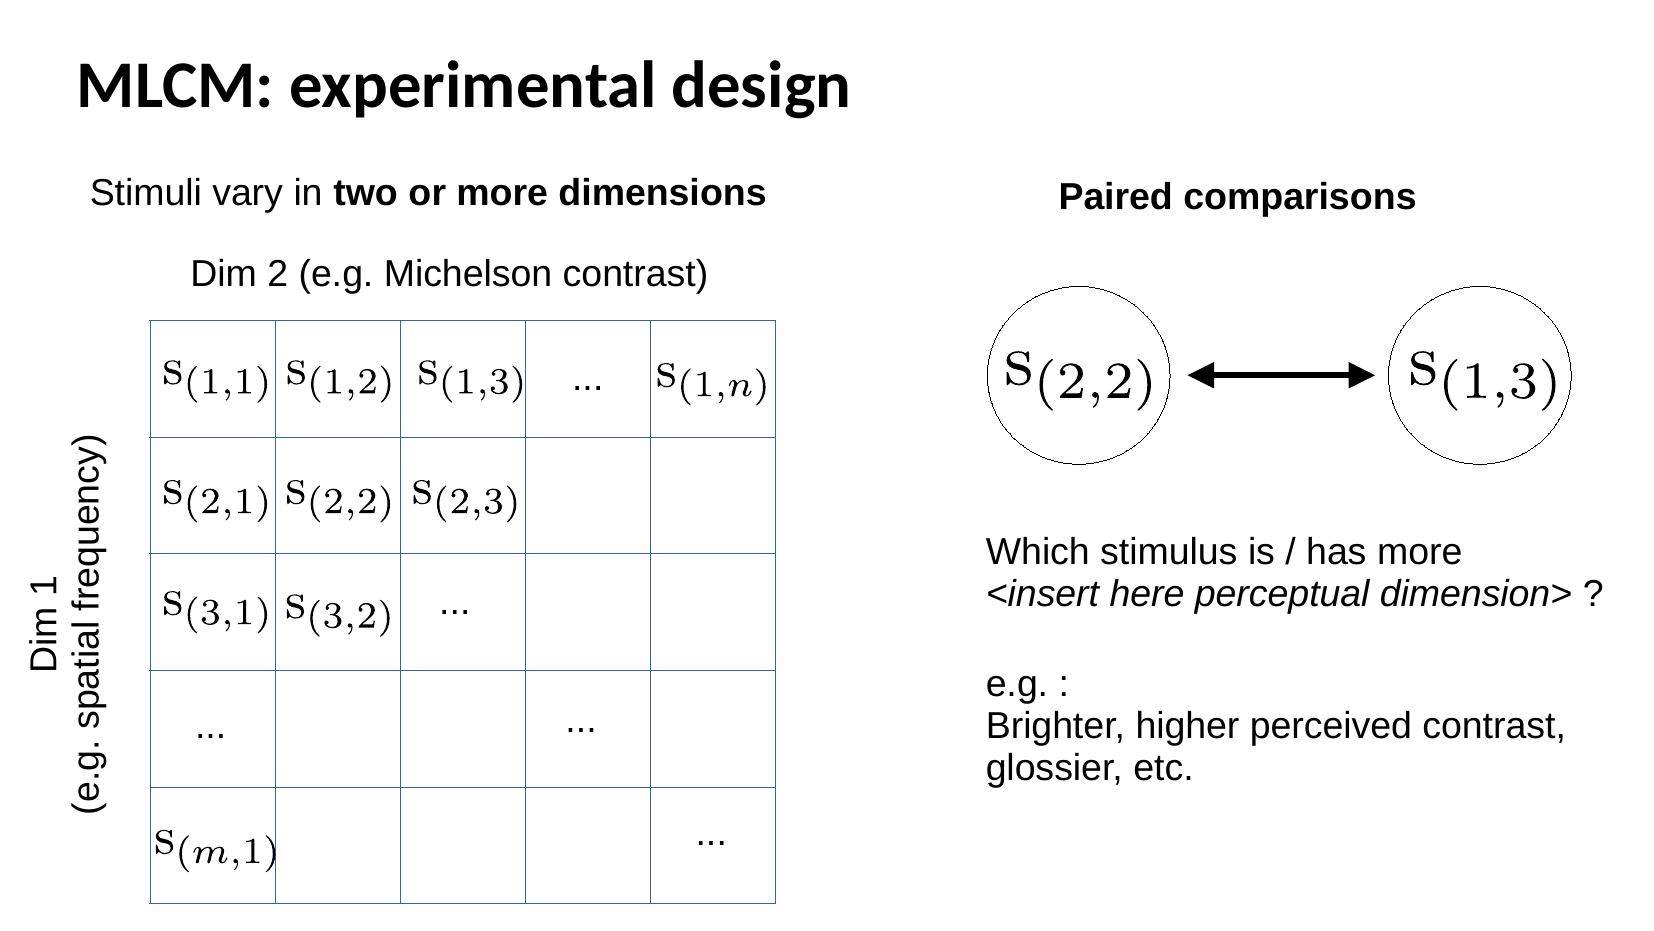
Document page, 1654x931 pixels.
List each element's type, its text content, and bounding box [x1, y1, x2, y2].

title MLCM: experimental design [76, 13, 1565, 169]
text_box ... [180, 697, 293, 768]
text_box [164, 591, 268, 634]
text_box [155, 829, 276, 873]
text_box ... [424, 573, 537, 644]
text_box [1411, 351, 1556, 411]
text_box Which stimulus is / has more <insert here perceptual dimension> ? [971, 522, 1651, 664]
text_box [287, 480, 391, 523]
text_box Dim 2 (e.g. Michelson contrast) [175, 244, 739, 320]
text_box [413, 480, 517, 523]
text_box [287, 360, 391, 403]
text_box ... [550, 691, 664, 762]
text_box e.g. : Brighter, higher perceived contrast, glossier, etc. [971, 655, 1647, 839]
text_box [419, 360, 523, 403]
text_box [670, 363, 766, 406]
text_box Stimuli vary in two or more dimensions [75, 163, 826, 239]
text_box [164, 480, 268, 523]
text_box [1006, 351, 1151, 411]
text_box ... [557, 349, 670, 420]
text_box ... [680, 804, 794, 875]
text_box [286, 594, 390, 637]
text_box Paired comparisons [975, 167, 1501, 267]
text_box [164, 360, 268, 403]
text_box Dim 1 (e.g. spatial frequency) [15, 343, 114, 906]
